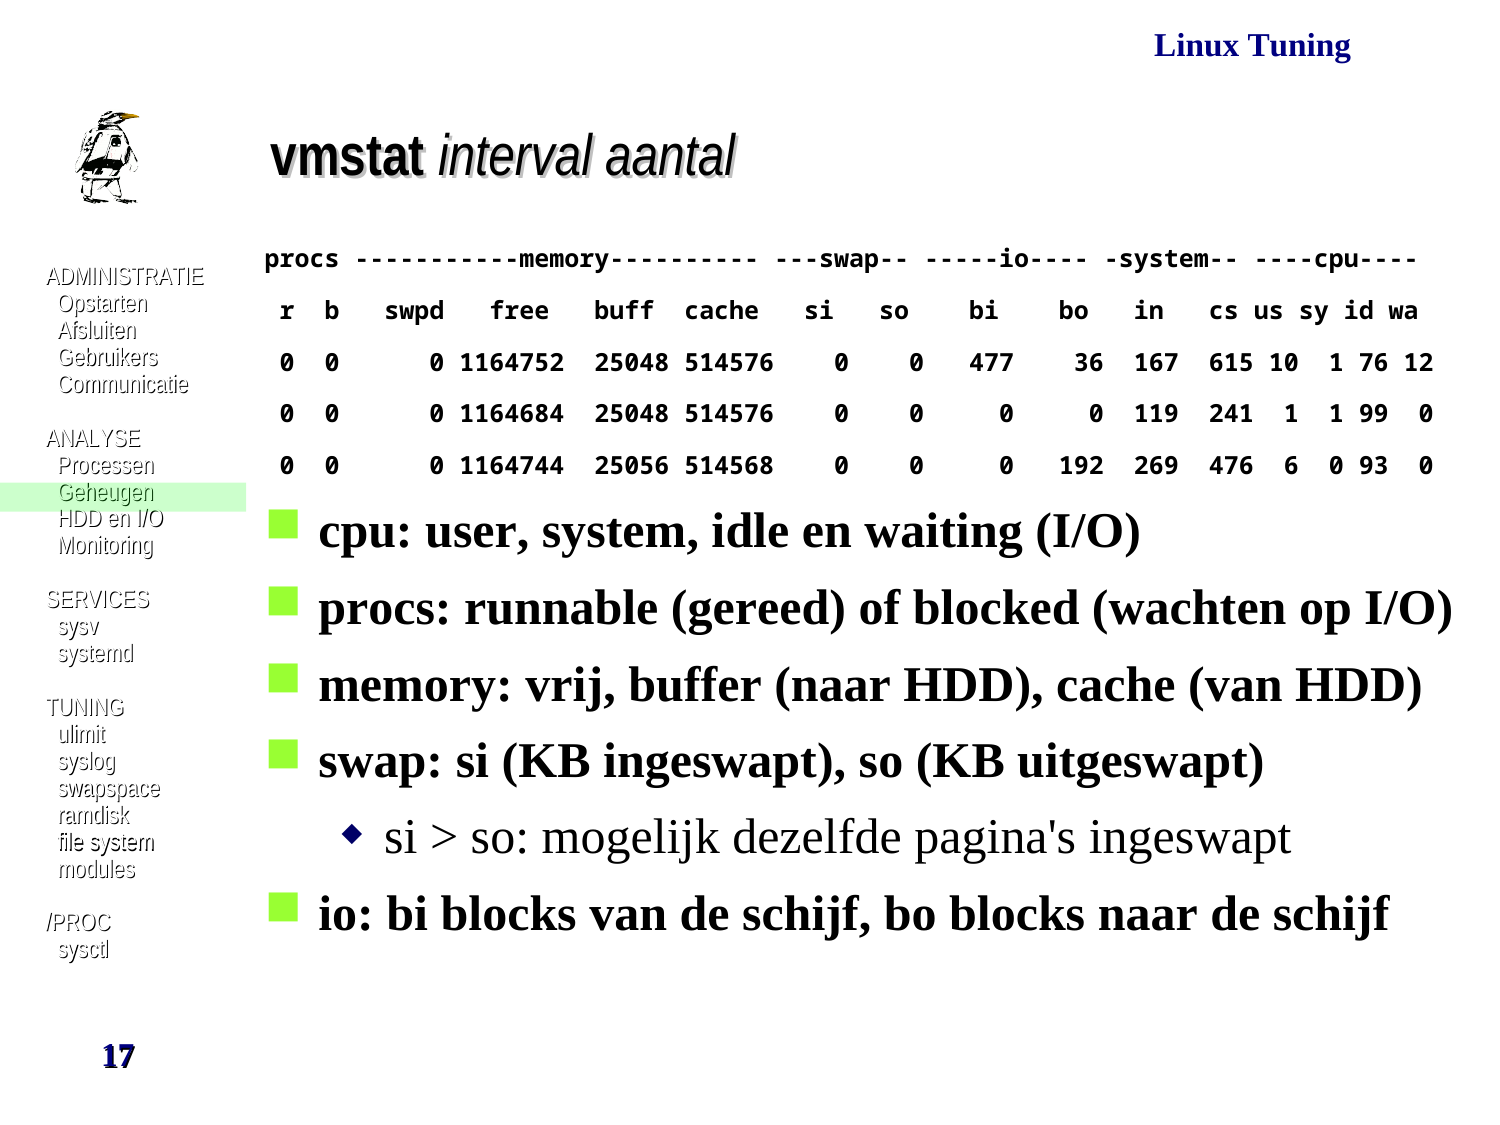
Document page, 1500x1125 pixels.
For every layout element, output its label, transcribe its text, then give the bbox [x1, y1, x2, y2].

text_box [0, 482, 247, 512]
list procs -----------memory---------- ---swap-- -----io---- -system-- ----cpu---- r b swpd free buff cache si so bi bo in cs us sy id wa 0 0 0 1164752 25048 514576 0 0 477 36 167 615 10 1 76 12 0 0 0 1164684 25048 514576 0 0 0 0 119 241 1 1 99 0 0 0 0 1164744 25056 514568 0 0 0 192 269 476 6 0 93 0 cpu: user, system, idle en waiting (I/O) procs: runnable (gereed) of blocked (wachten op I/O) memory: vrij, buffer (naar HDD), cache (van HDD) swap: si (KB ingeswapt), so (KB uitgeswapt) si > so: mogelijk dezelfde pagina's ingeswapt io: bi blocks van de schijf, bo blocks naar de schijf [264, 235, 1486, 1020]
title vmstat interval aantal [270, 41, 1500, 250]
picture [57, 105, 143, 206]
